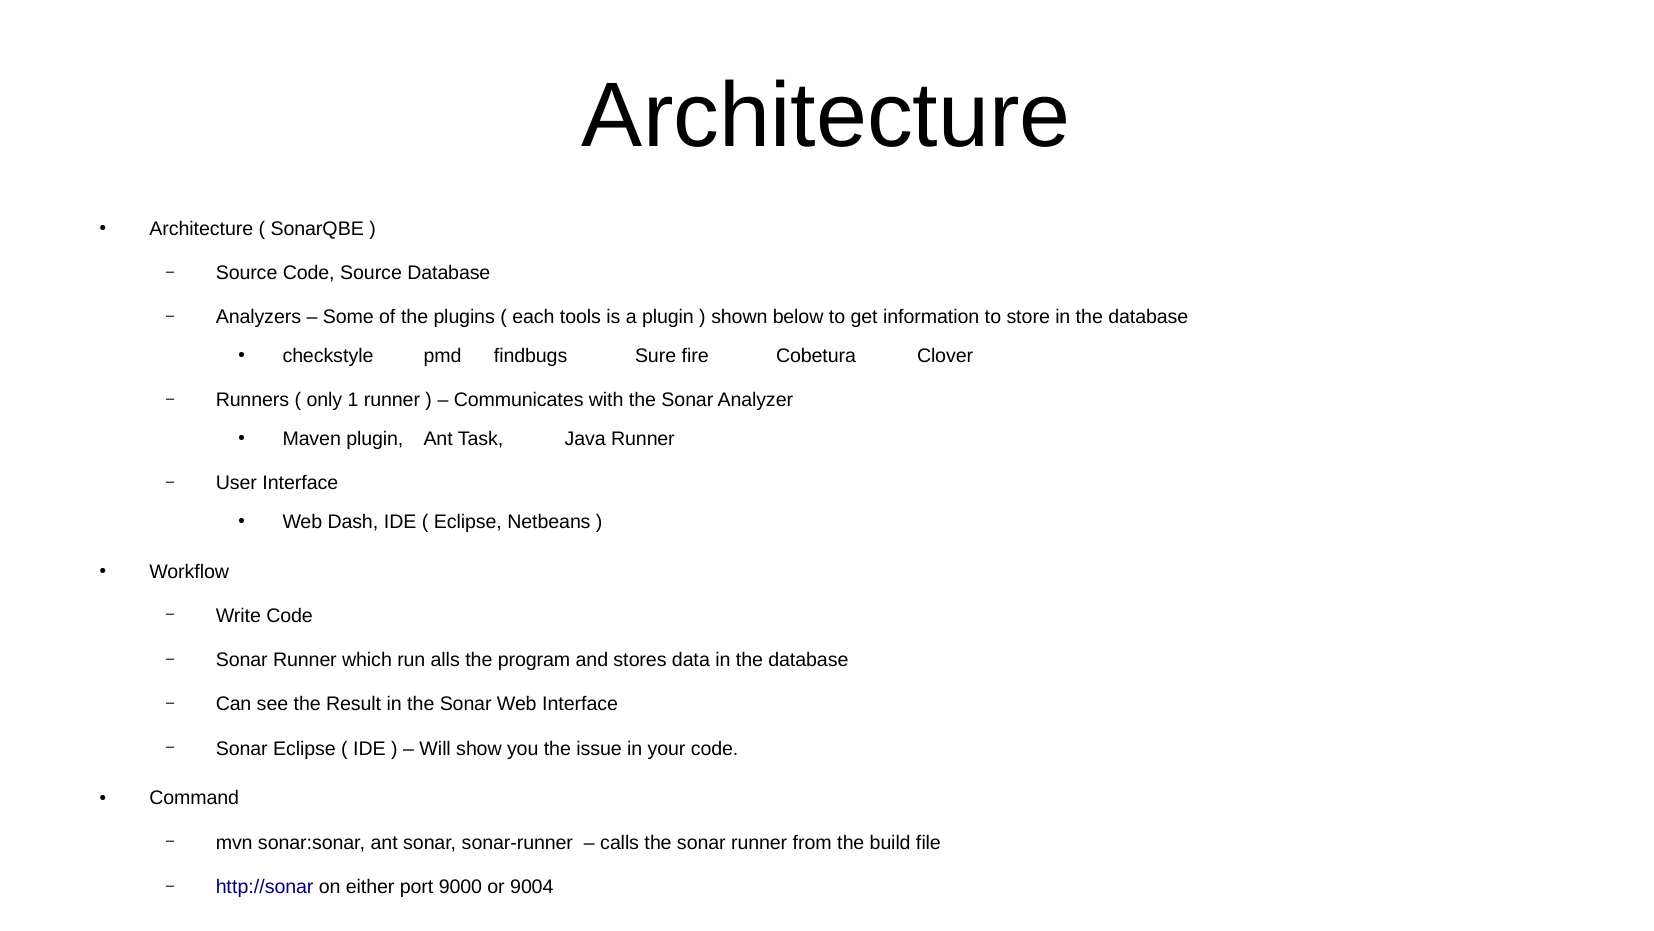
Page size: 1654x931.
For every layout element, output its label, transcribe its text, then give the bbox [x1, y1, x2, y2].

title Architecture [82, 37, 1571, 193]
list Architecture ( SonarQBE ) Source Code, Source Database Analyzers – Some of the plugins ( each tools is a plugin ) shown below to get information to store in the database checkstyle pmd findbugs Sure fire Cobetura Clover Runners ( only 1 runner ) – Communicates with the Sonar Analyzer Maven plugin, Ant Task, Java Runner User Interface Web Dash, IDE ( Eclipse, Netbeans ) Workflow Write Code Sonar Runner which run alls the program and stores data in the database Can see the Result in the Sonar Web Interface Sonar Eclipse ( IDE ) – Will show you the issue in your code. Command mvn sonar:sonar, ant sonar, sonar-runner – calls the sonar runner from the build file http://sonar on either port 9000 or 9004 [82, 217, 1636, 901]
